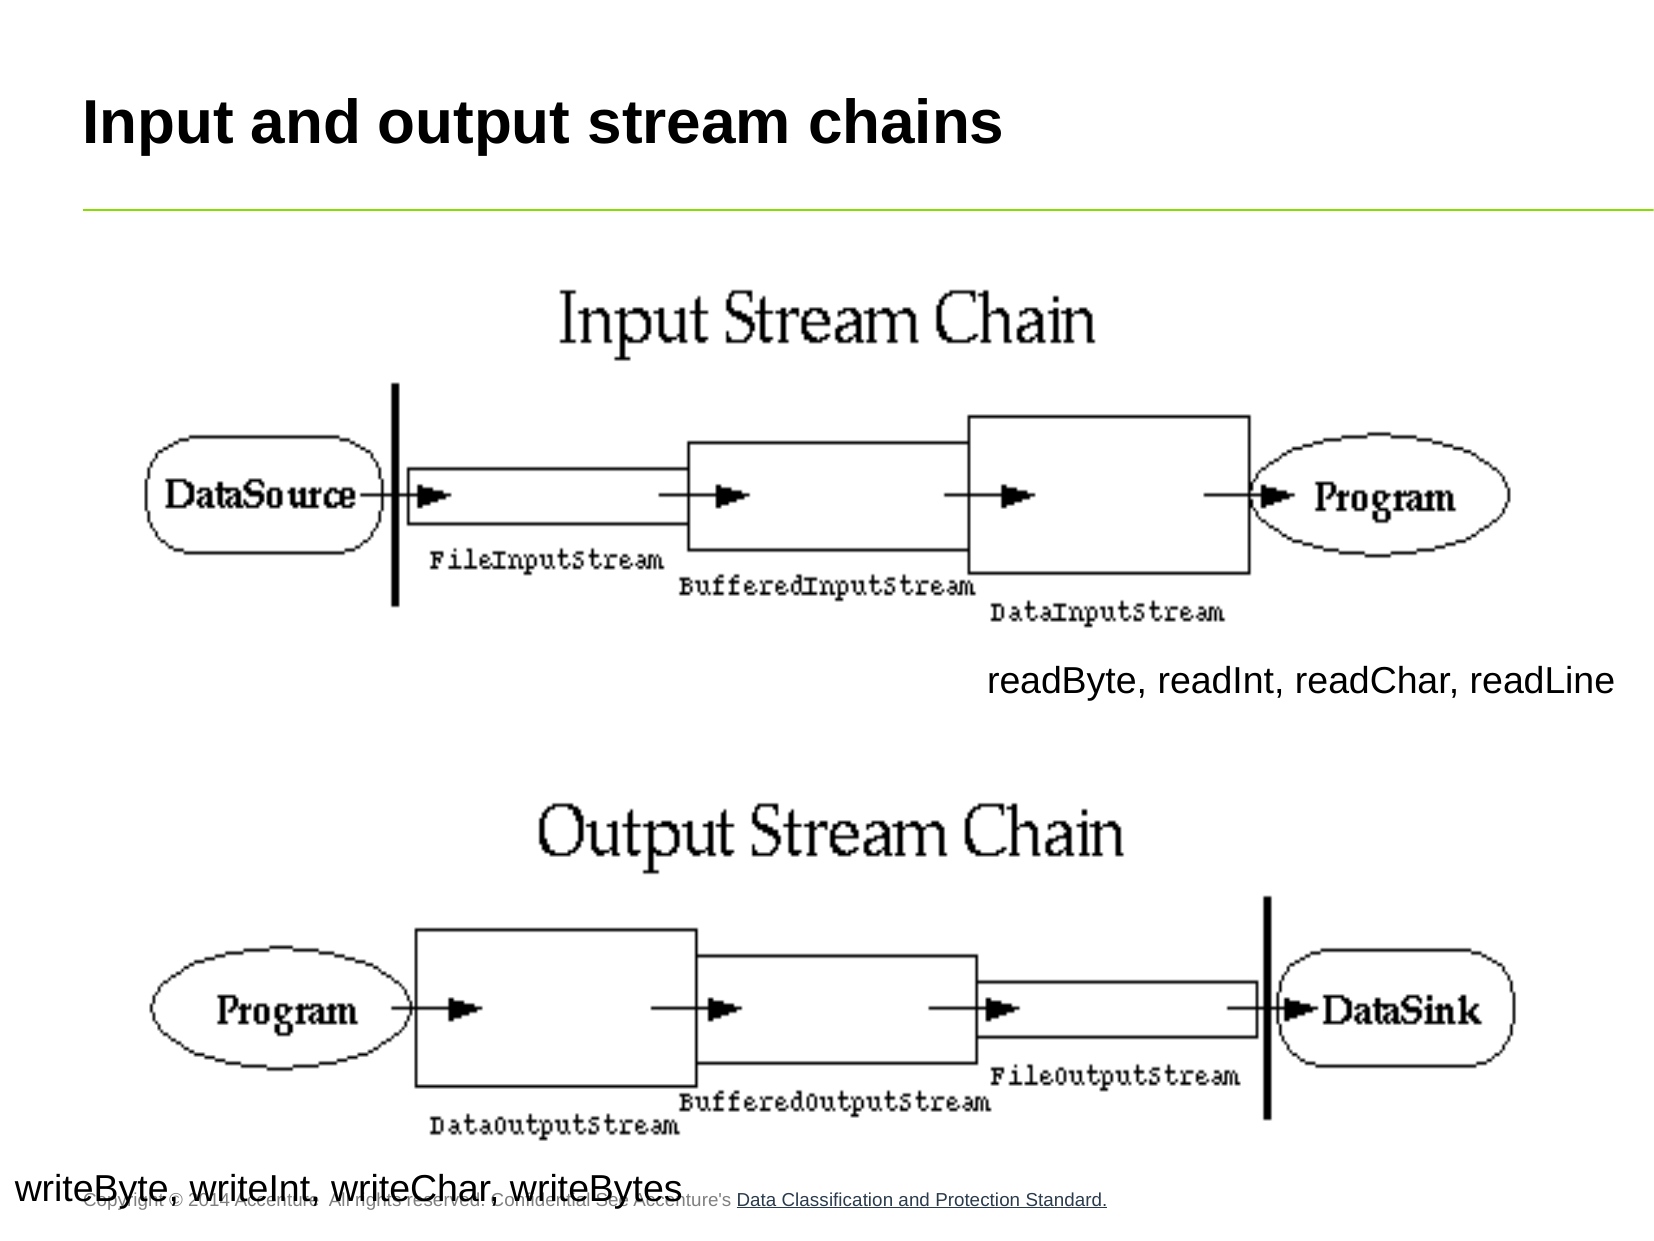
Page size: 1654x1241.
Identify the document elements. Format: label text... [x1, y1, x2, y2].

text_box readByte, readInt, readChar, readLine [972, 651, 1630, 709]
title Input and output stream chains [82, 49, 1571, 196]
text_box writeByte, writeInt, writeChar, writeBytes [0, 1159, 698, 1217]
picture [47, 219, 1568, 1170]
